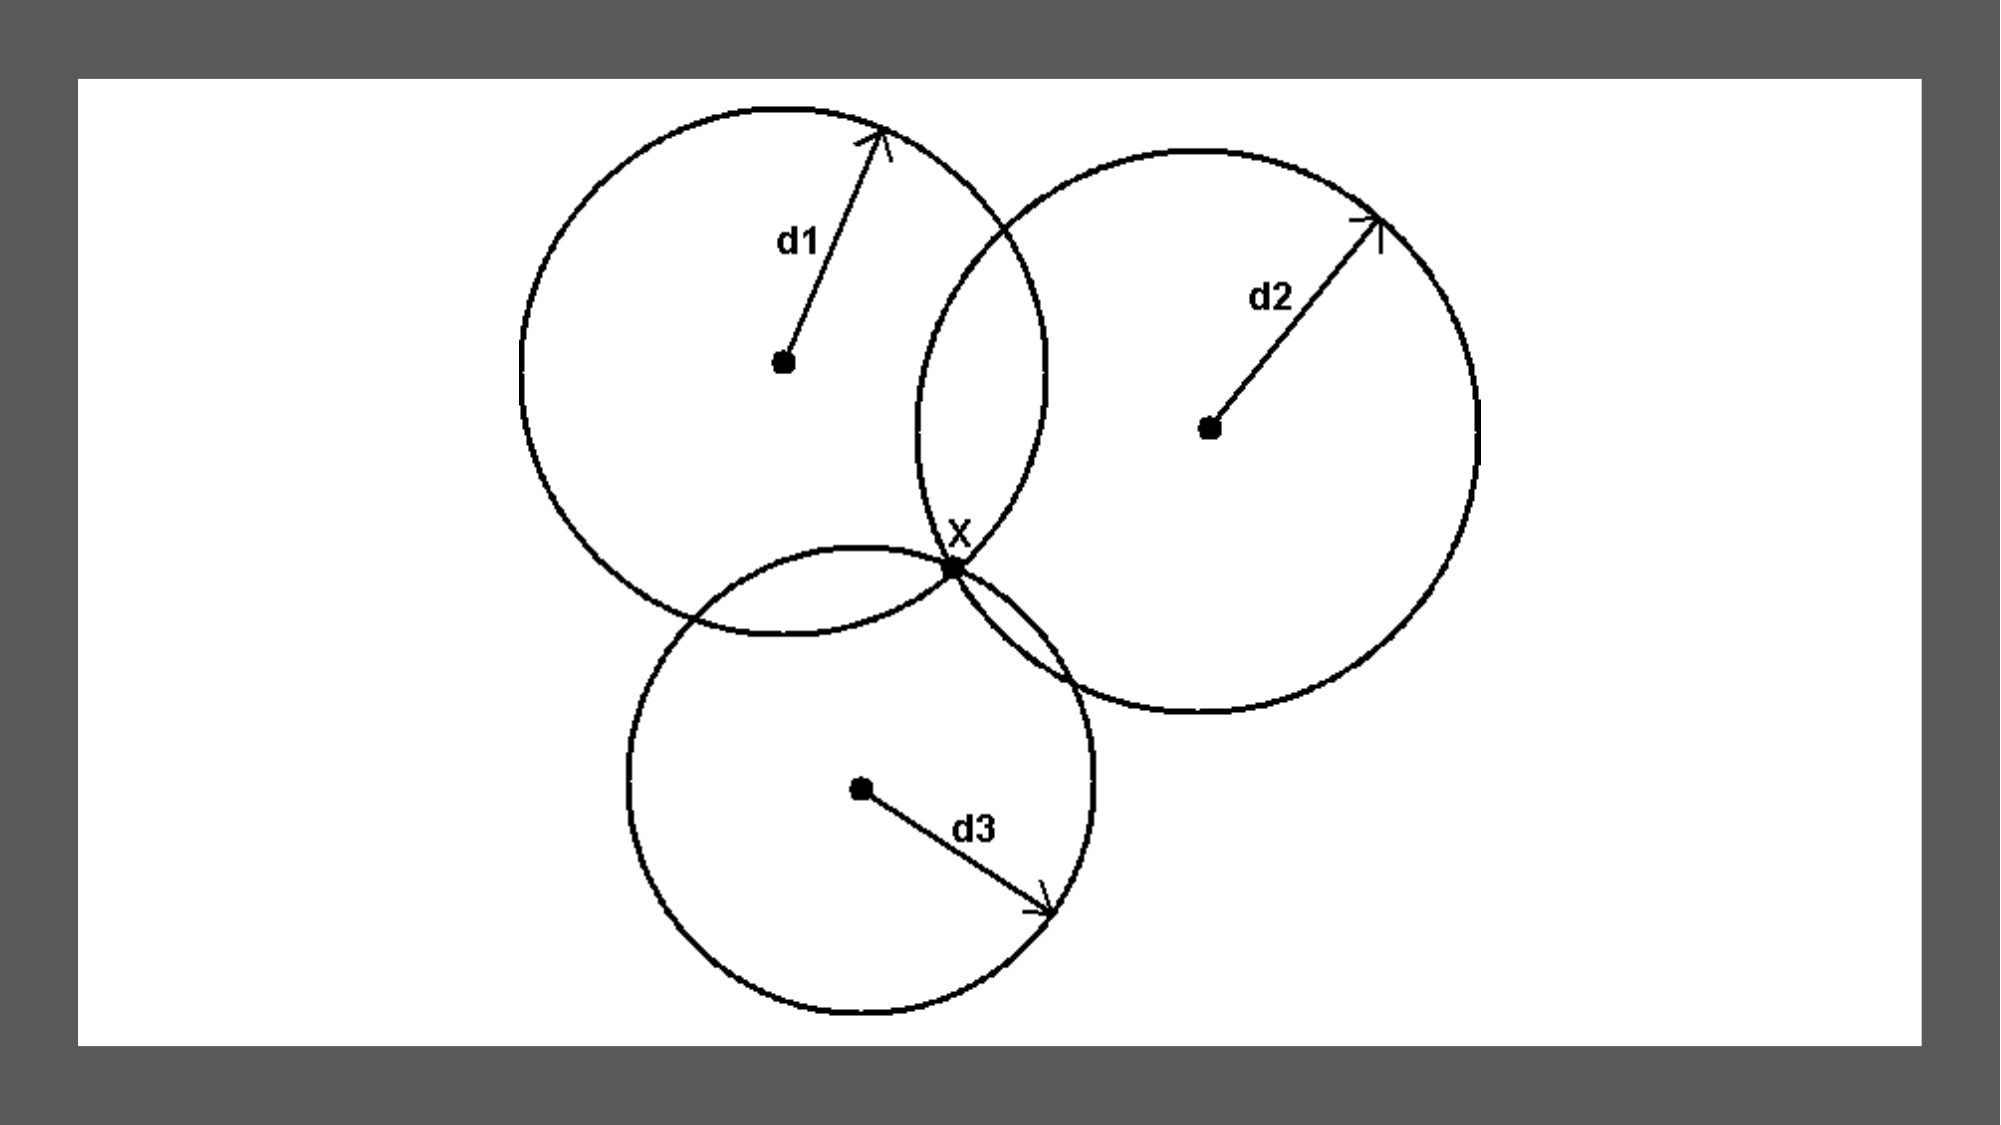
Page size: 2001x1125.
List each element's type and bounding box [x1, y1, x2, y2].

text_box [0, 0, 2000, 1125]
picture [519, 105, 1481, 1020]
